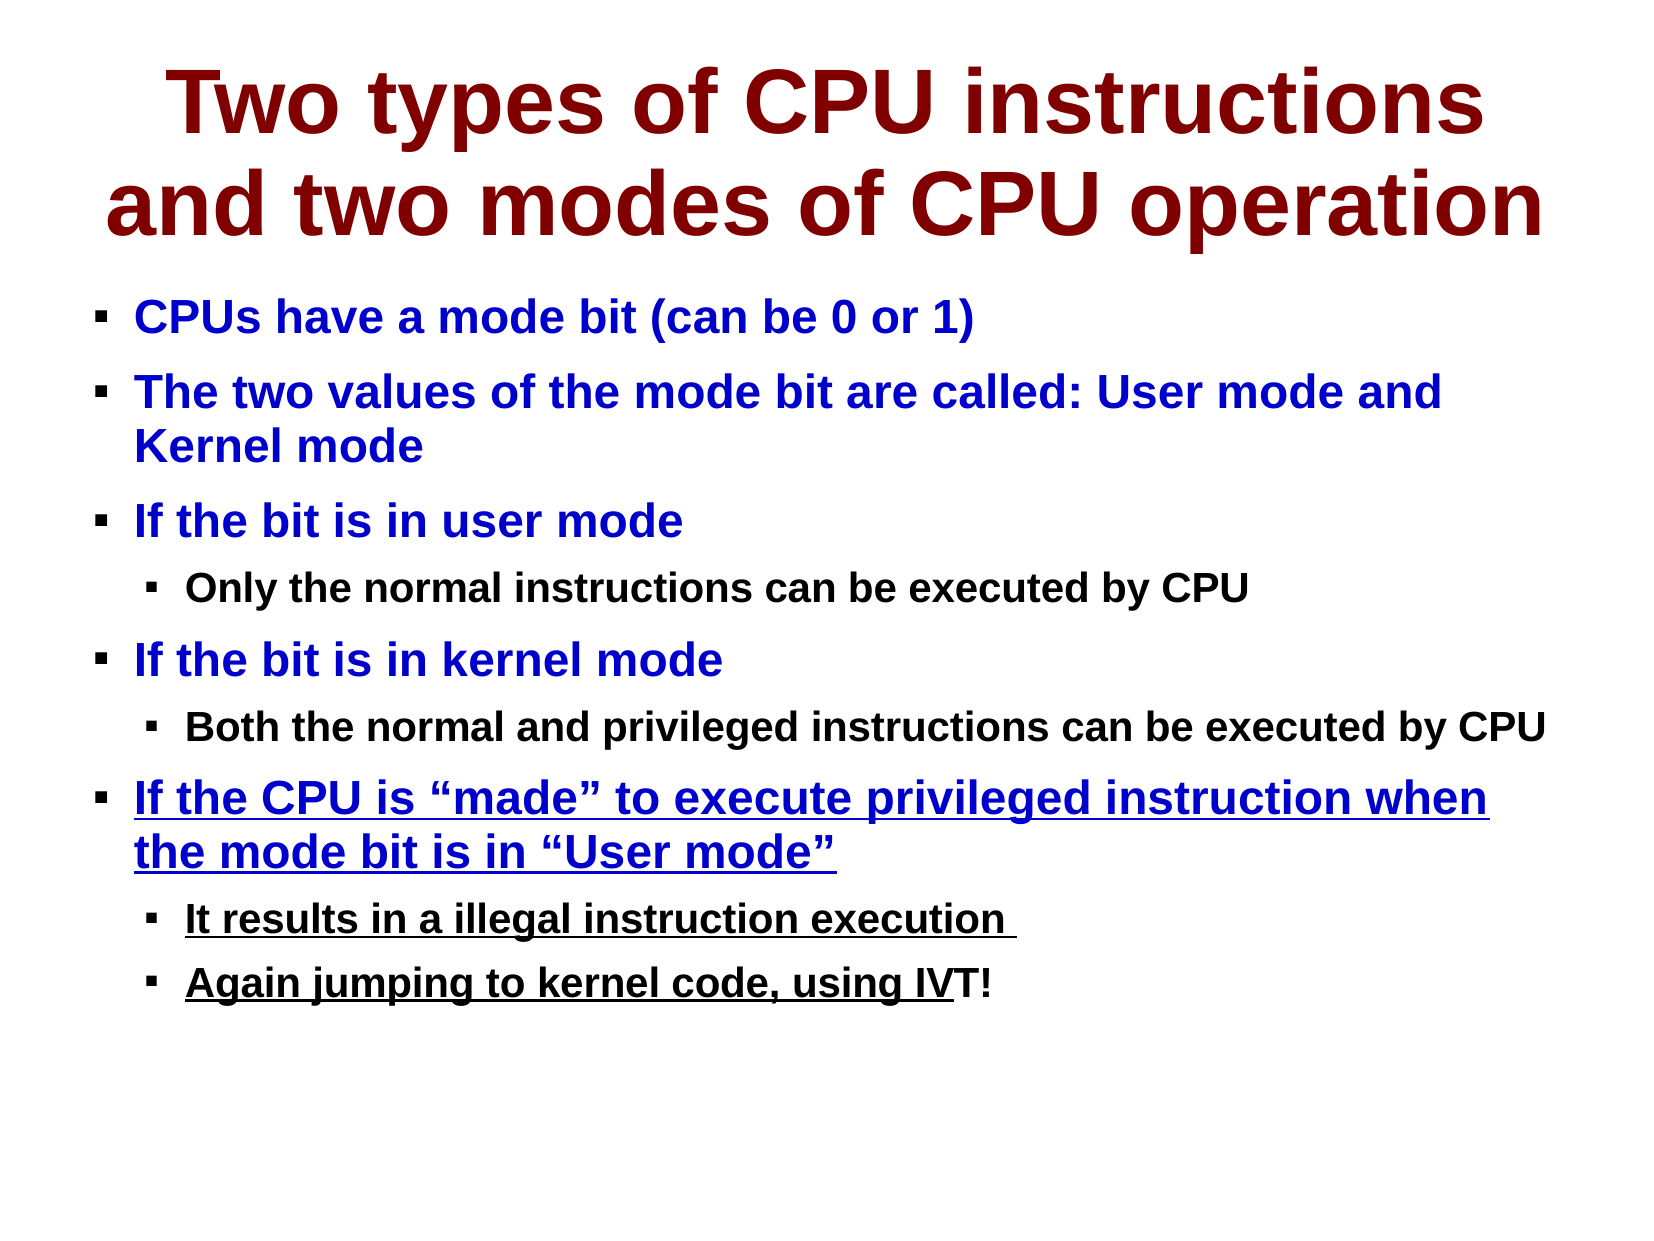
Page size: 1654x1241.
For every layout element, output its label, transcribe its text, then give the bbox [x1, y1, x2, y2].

list CPUs have a mode bit (can be 0 or 1) The two values of the mode bit are called: User mode and Kernel mode If the bit is in user mode Only the normal instructions can be executed by CPU If the bit is in kernel mode Both the normal and privileged instructions can be executed by CPU If the CPU is “made” to execute privileged instruction when the mode bit is in “User mode” It results in a illegal instruction execution Again jumping to kernel code, using IVT! [82, 290, 1571, 1010]
title Two types of CPU instructions and two modes of CPU operation [82, 49, 1571, 257]
